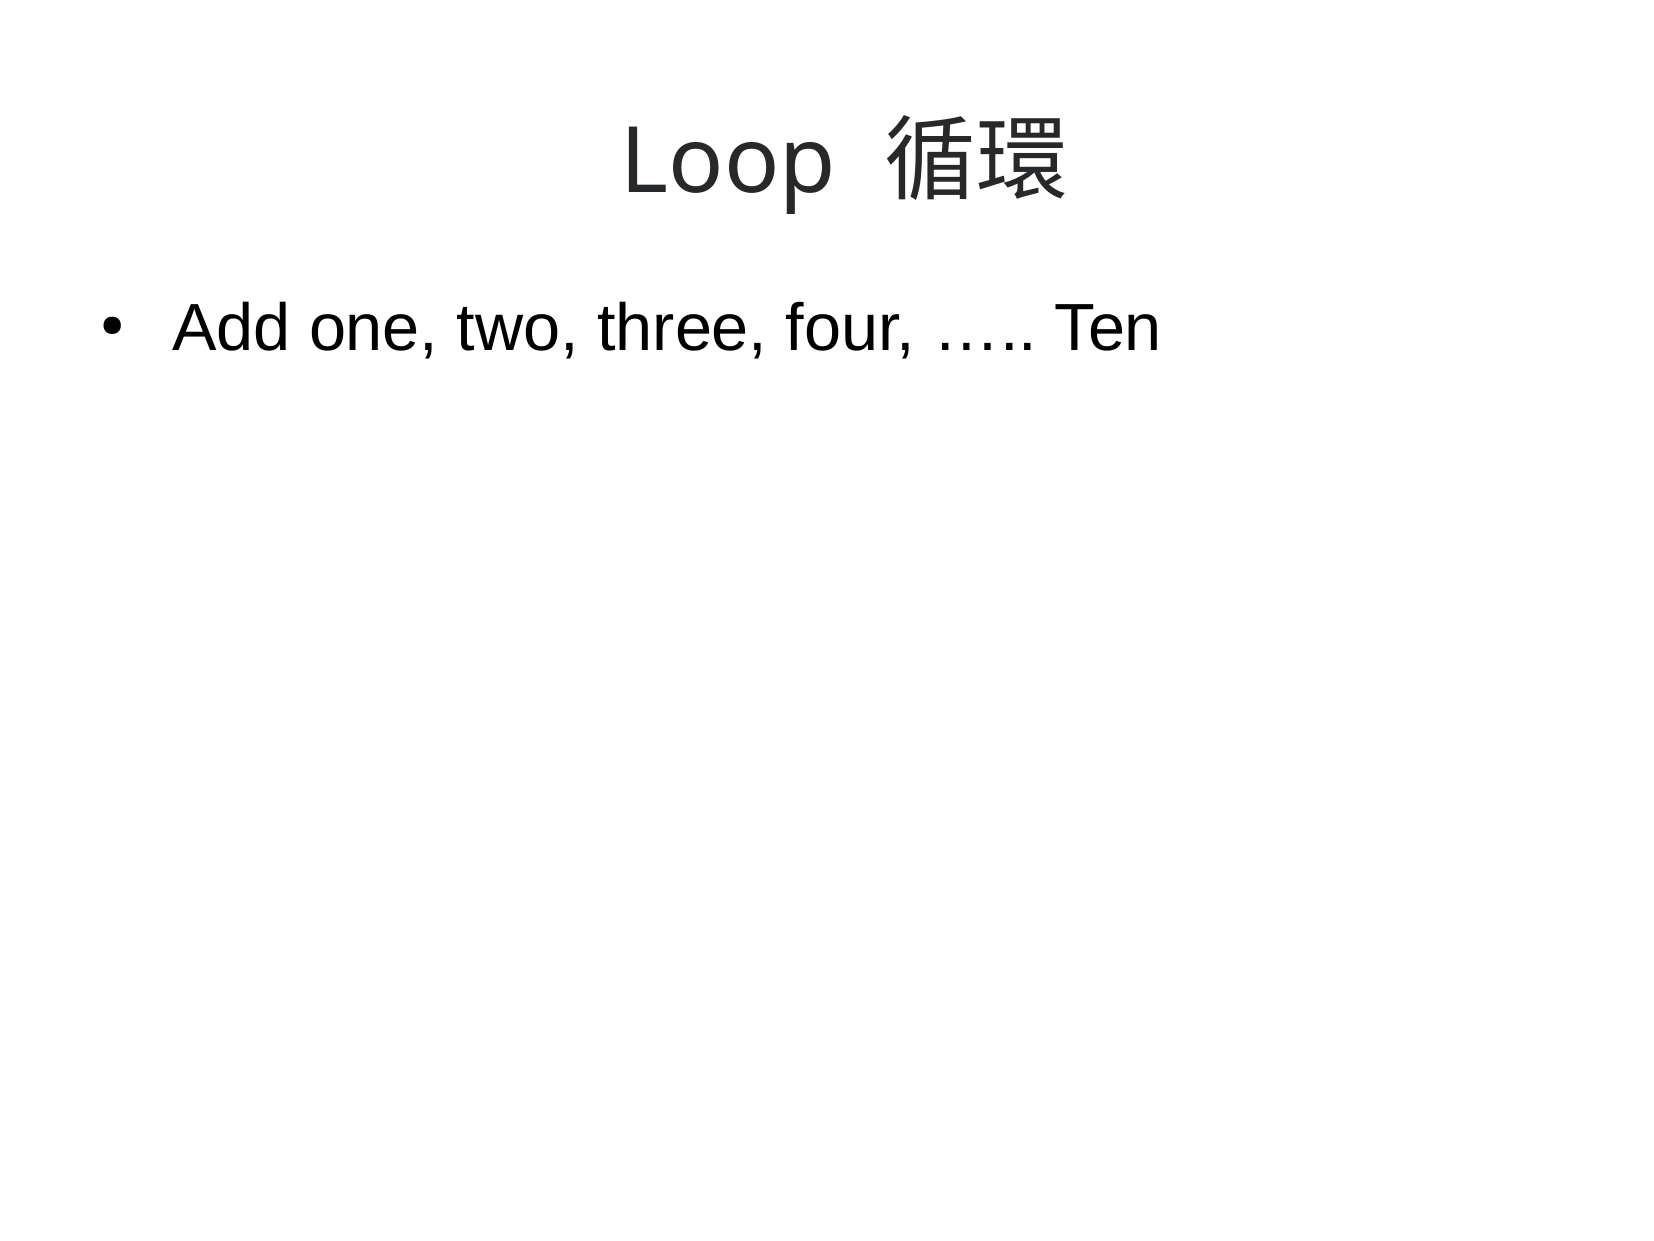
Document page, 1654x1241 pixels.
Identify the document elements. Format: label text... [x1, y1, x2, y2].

list Add one, two, three, four, ….. Ten [82, 290, 1571, 1109]
title Loop 循環 [82, 49, 1571, 257]
